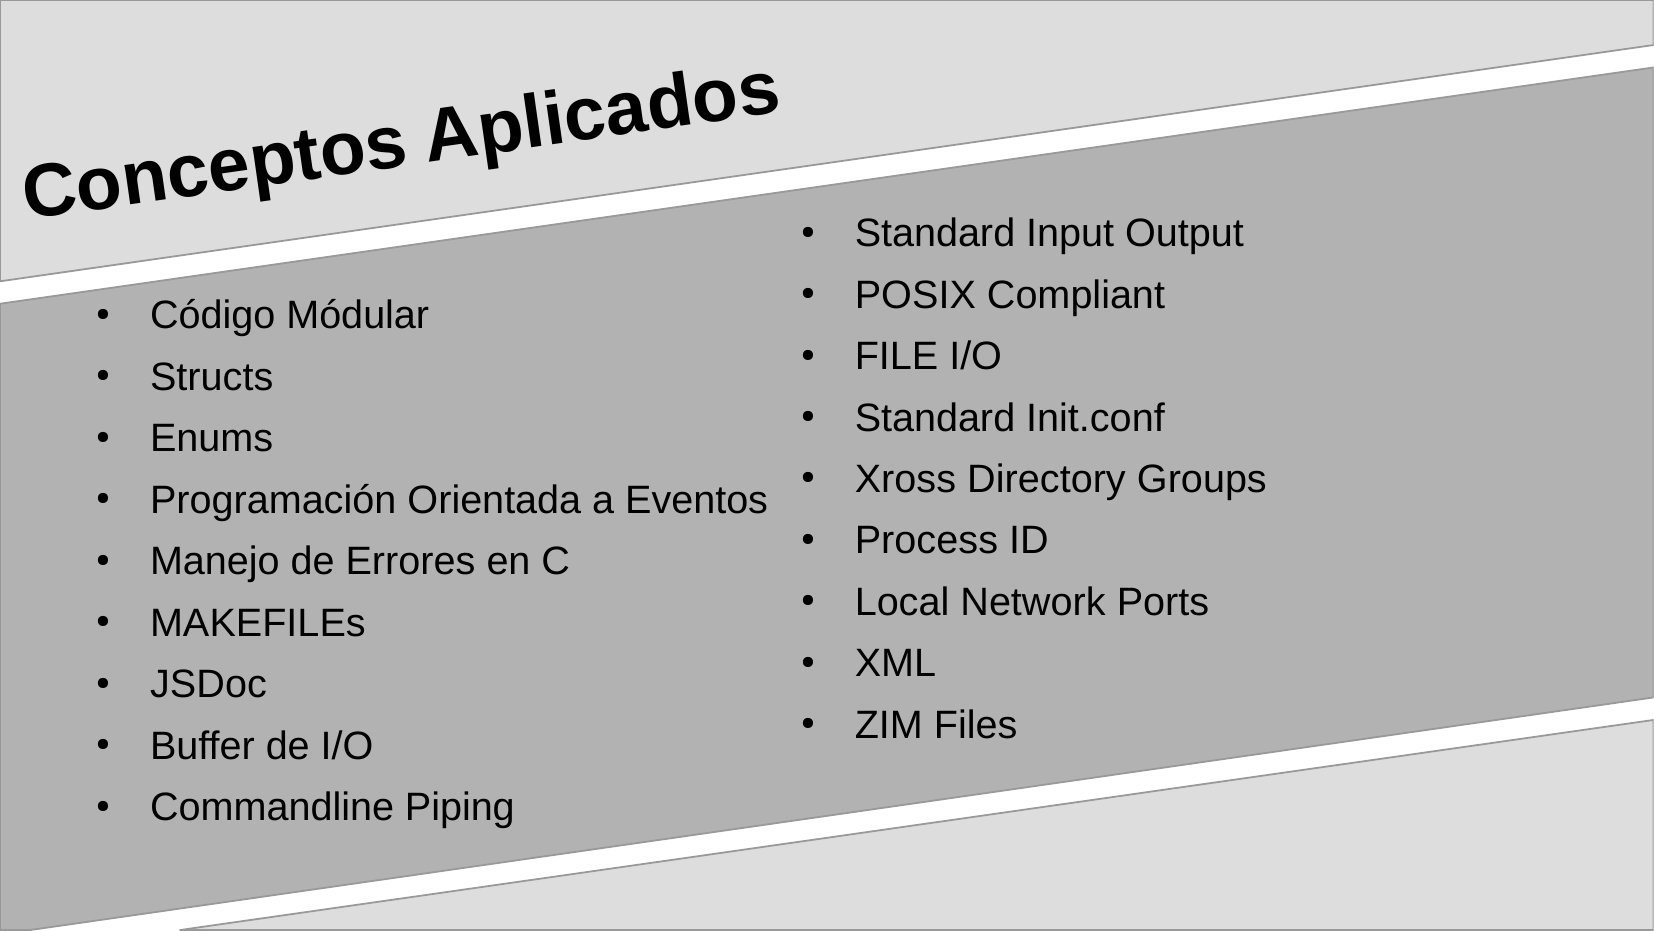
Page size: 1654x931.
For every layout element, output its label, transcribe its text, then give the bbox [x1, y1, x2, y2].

list Standard Input Output POSIX Compliant FILE I/O Standard Init.conf Xross Directory Groups Process ID Local Network Ports XML ZIM Files [787, 210, 1568, 751]
list Código Módular Structs Enums Programación Orientada a Eventos Manejo de Errores en C MAKEFILEs JSDoc Buffer de I/O Commandline Piping [82, 292, 863, 833]
title Conceptos Aplicados [11, 0, 1496, 272]
